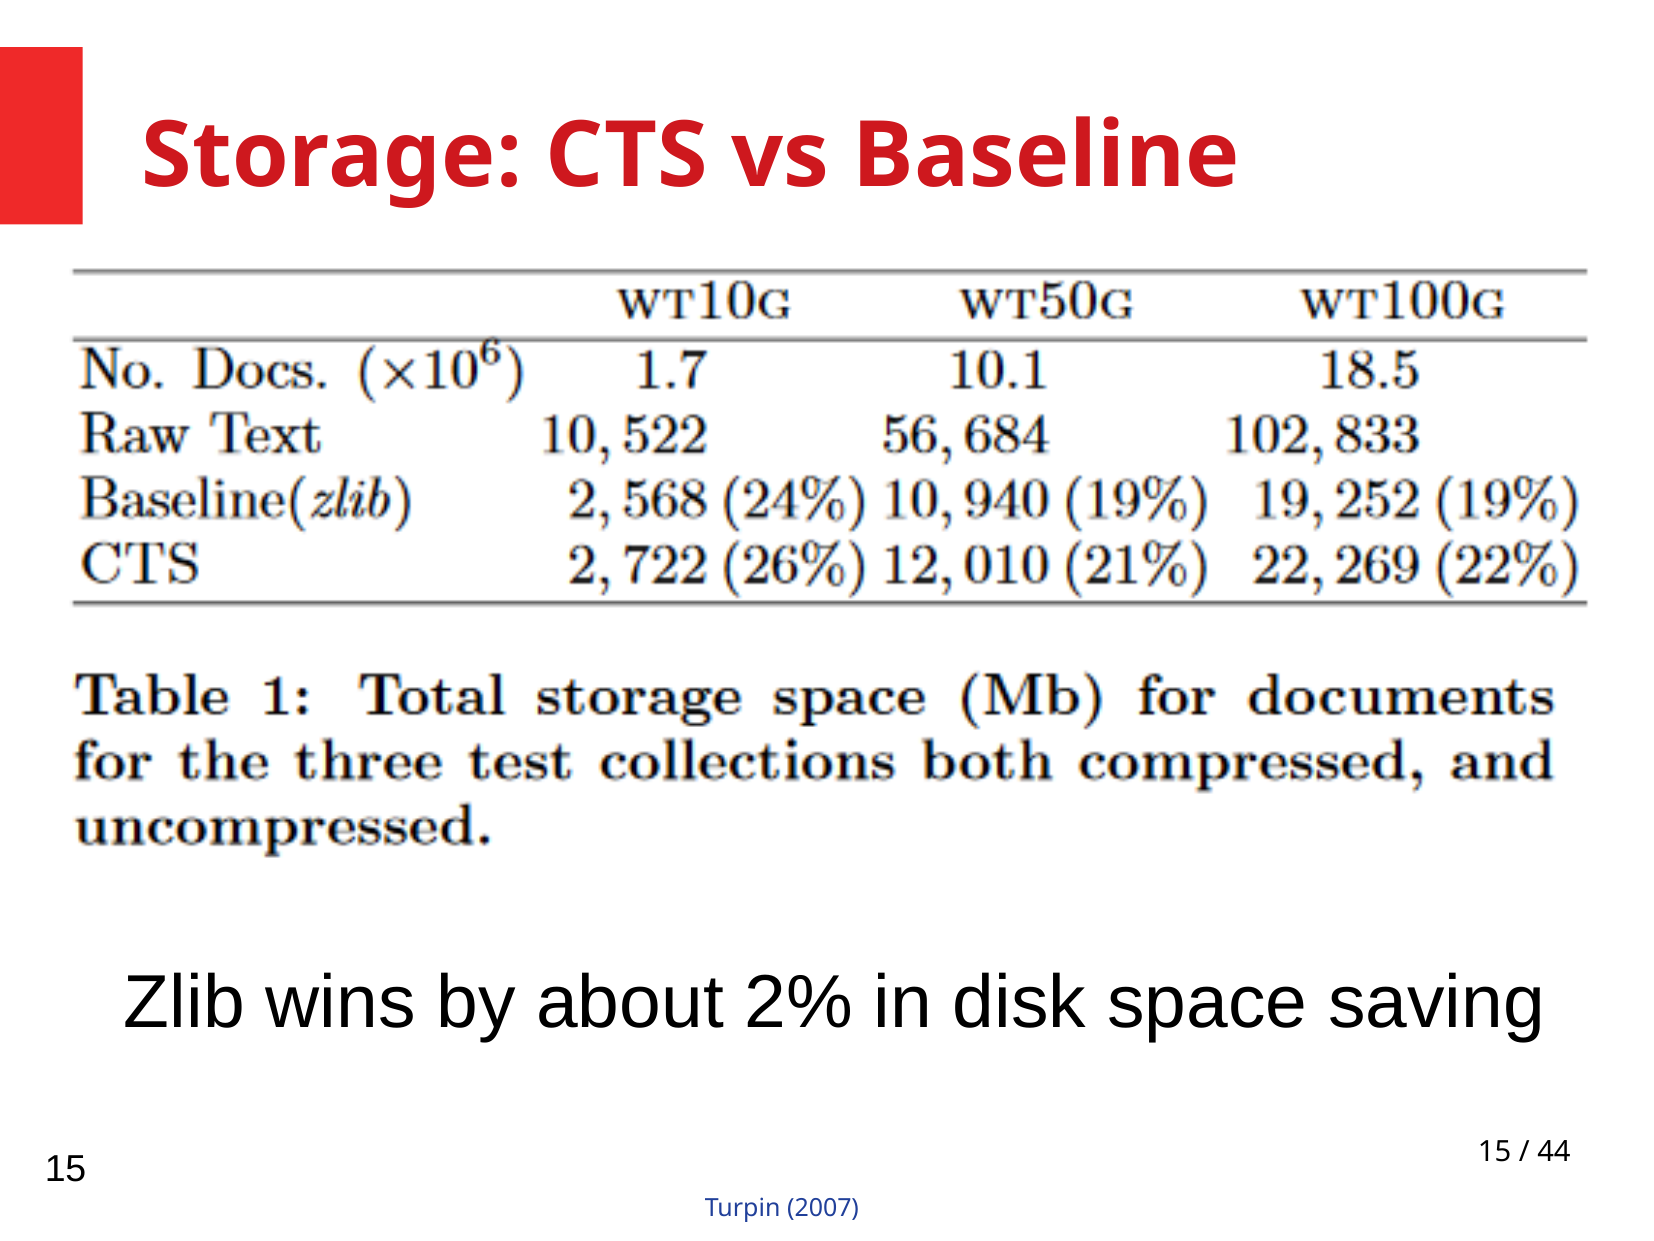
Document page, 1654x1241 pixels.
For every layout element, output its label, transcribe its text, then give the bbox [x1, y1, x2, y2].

text_box 15 [30, 1140, 106, 1197]
text_box Zlib wins by about 2% in disk space saving [109, 952, 1561, 1052]
title Storage: CTS vs Baseline [118, 49, 1571, 241]
picture [45, 241, 1623, 887]
text_box Turpin (2007) [690, 1182, 961, 1227]
